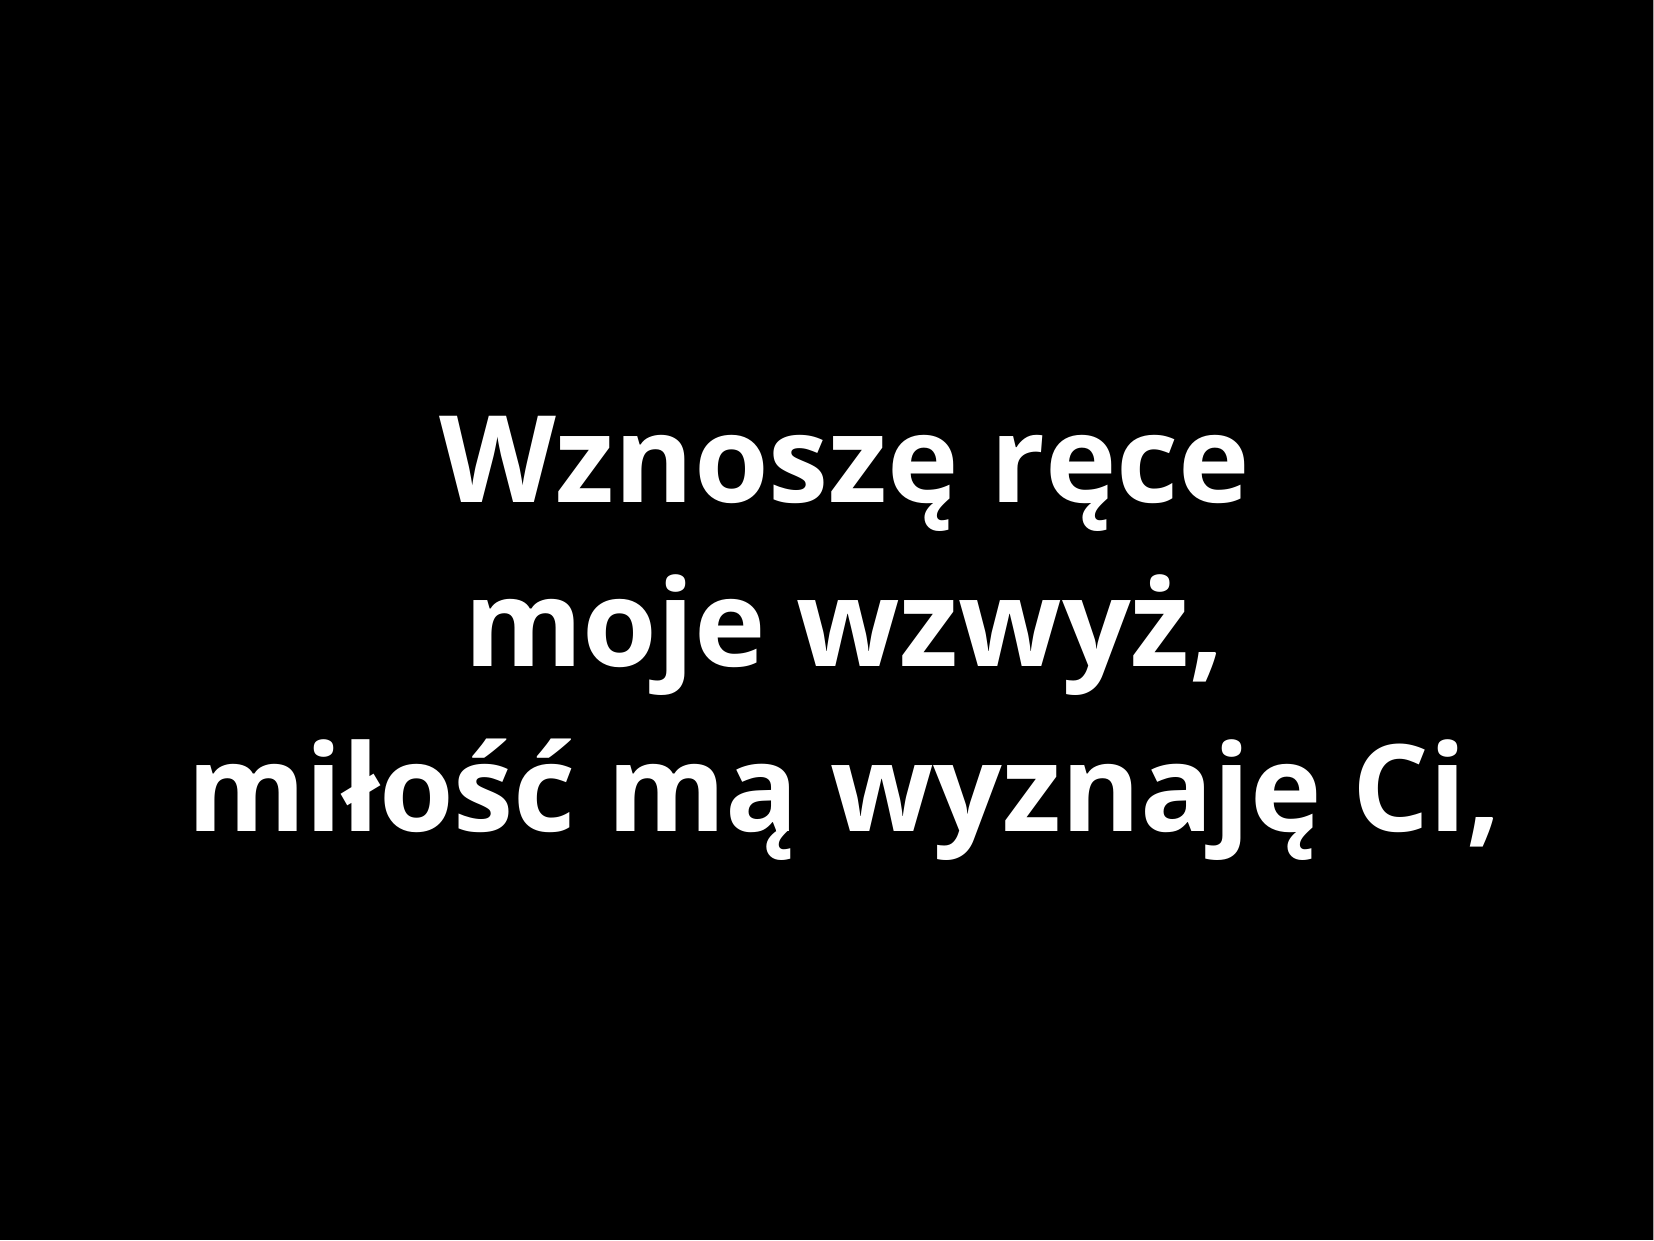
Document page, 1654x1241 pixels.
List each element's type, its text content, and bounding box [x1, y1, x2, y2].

subtitle Wznoszę ręce moje wzwyż, miłość mą wyznaję Ci, [0, 0, 1654, 1241]
